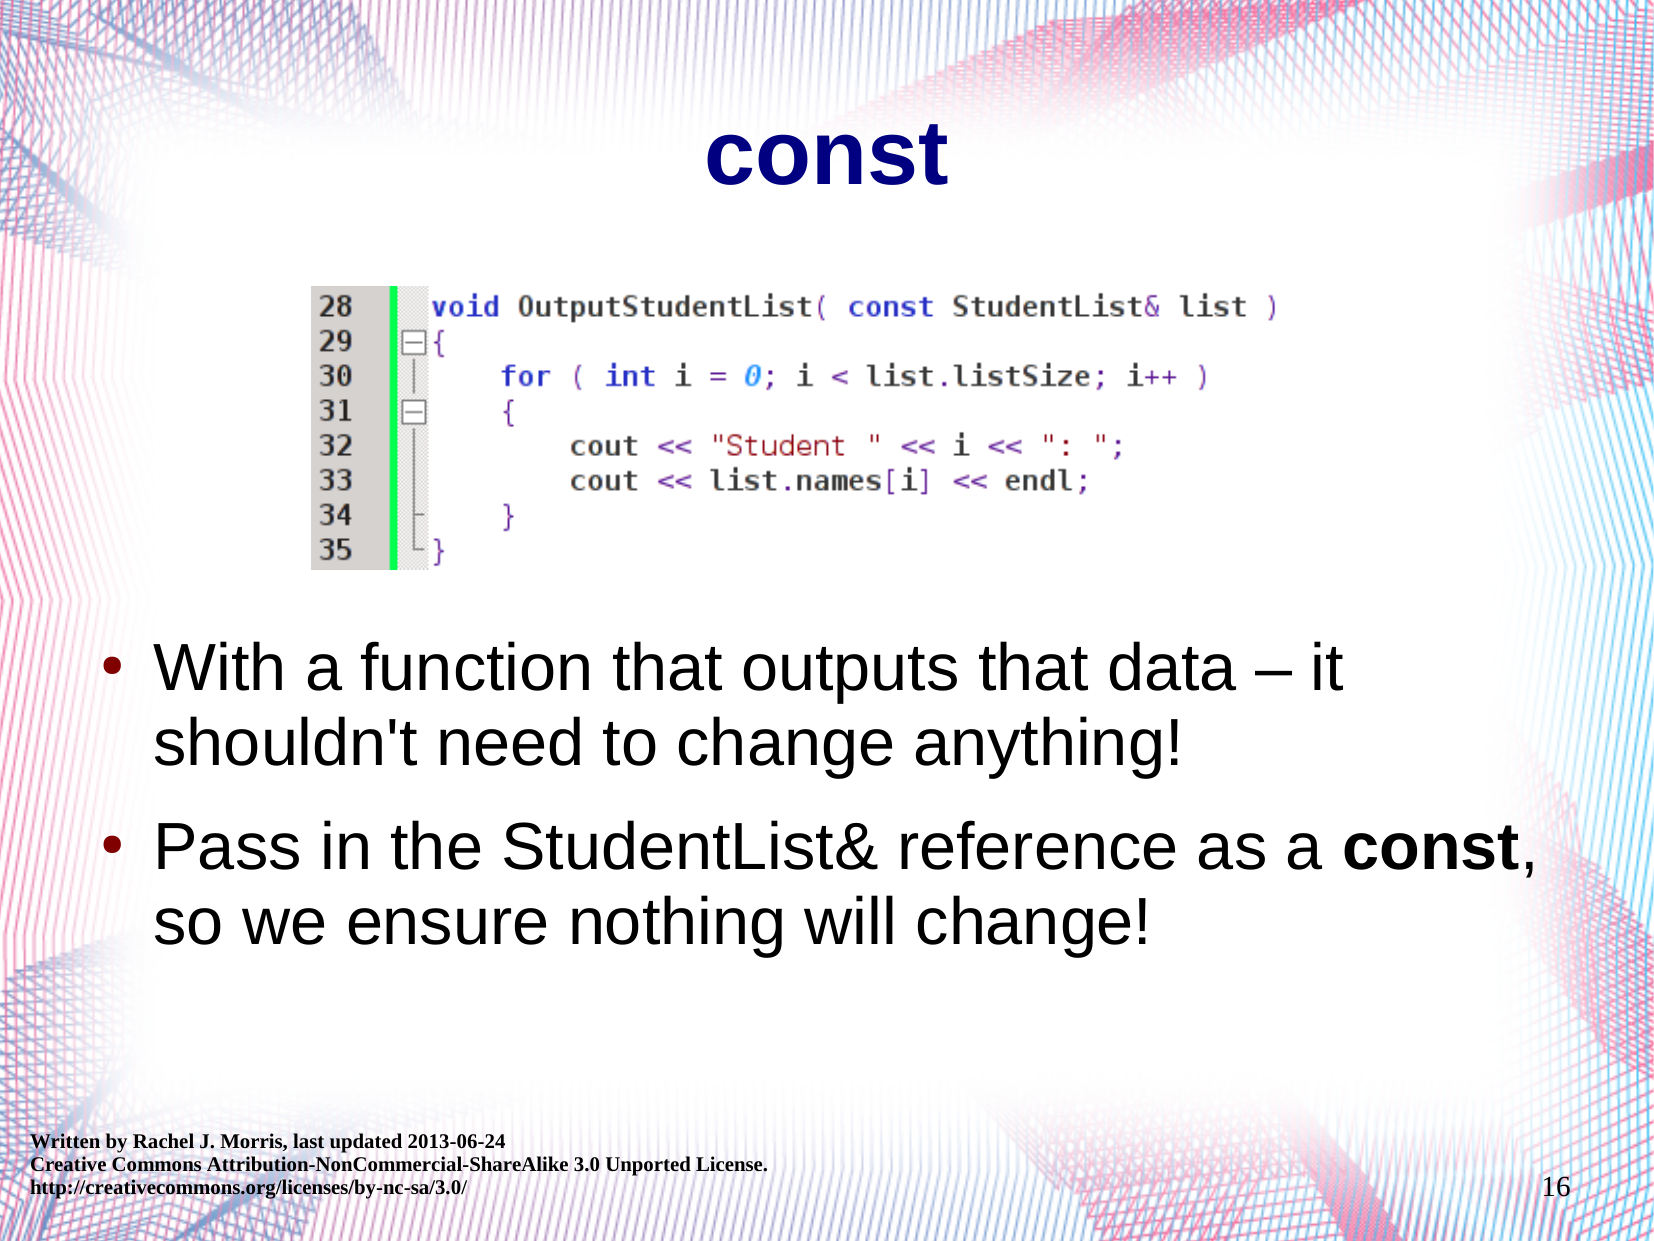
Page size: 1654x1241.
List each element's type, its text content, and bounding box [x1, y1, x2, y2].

picture [0, 0, 1654, 1241]
title const [82, 49, 1571, 257]
list With a function that outputs that data – it shouldn't need to change anything! Pass in the StudentList& reference as a const, so we ensure nothing will change! [82, 630, 1571, 1066]
